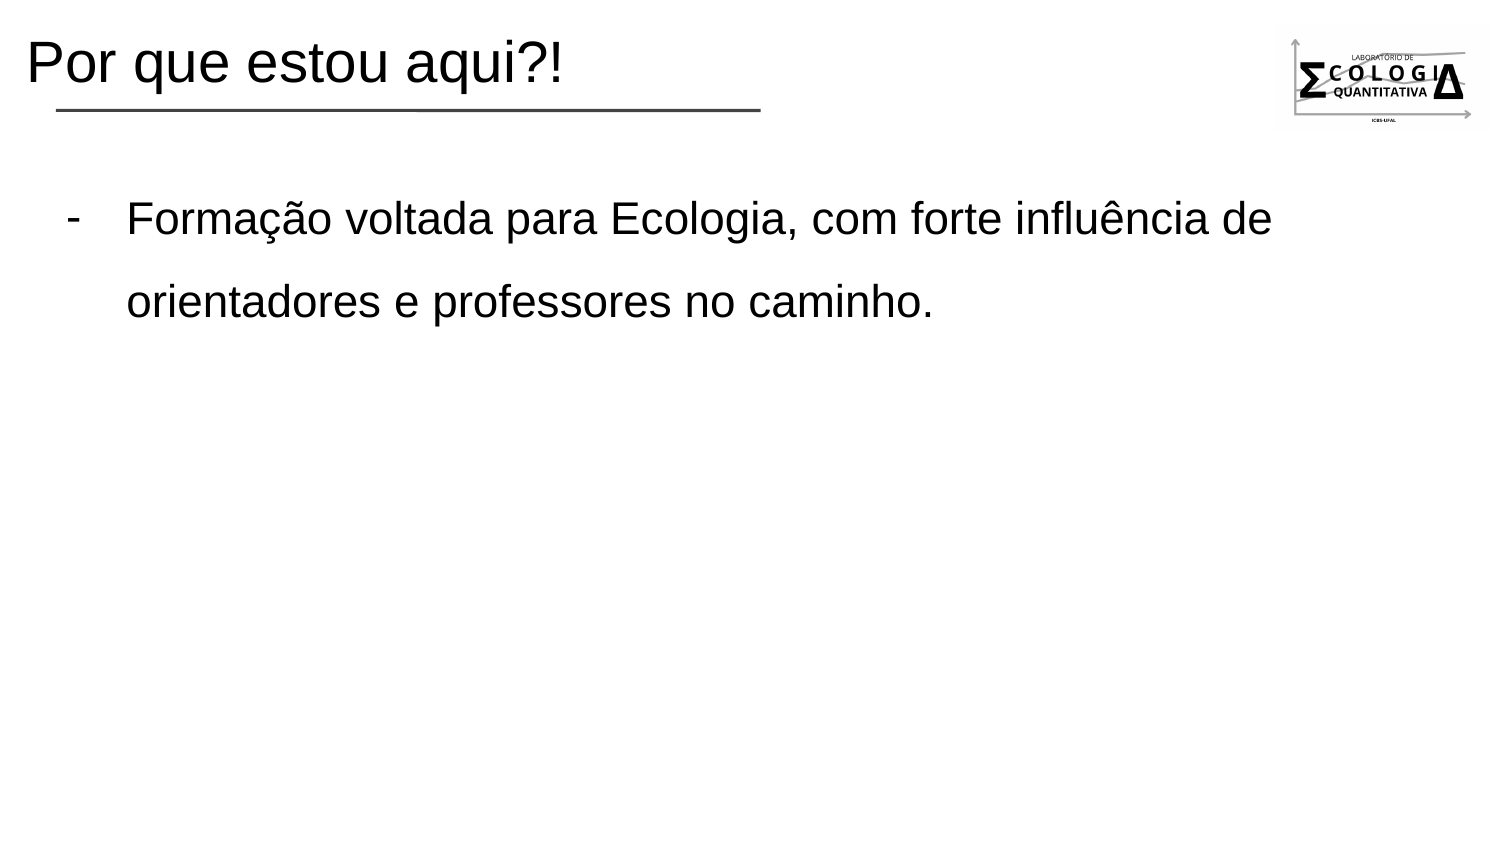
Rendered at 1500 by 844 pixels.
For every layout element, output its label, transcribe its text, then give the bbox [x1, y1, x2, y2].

picture [1275, 23, 1490, 131]
text_box Por que estou aqui?! [11, 9, 1210, 117]
text_box Formação voltada para Ecologia, com forte influência de orientadores e professores no caminho. [36, 146, 1427, 729]
